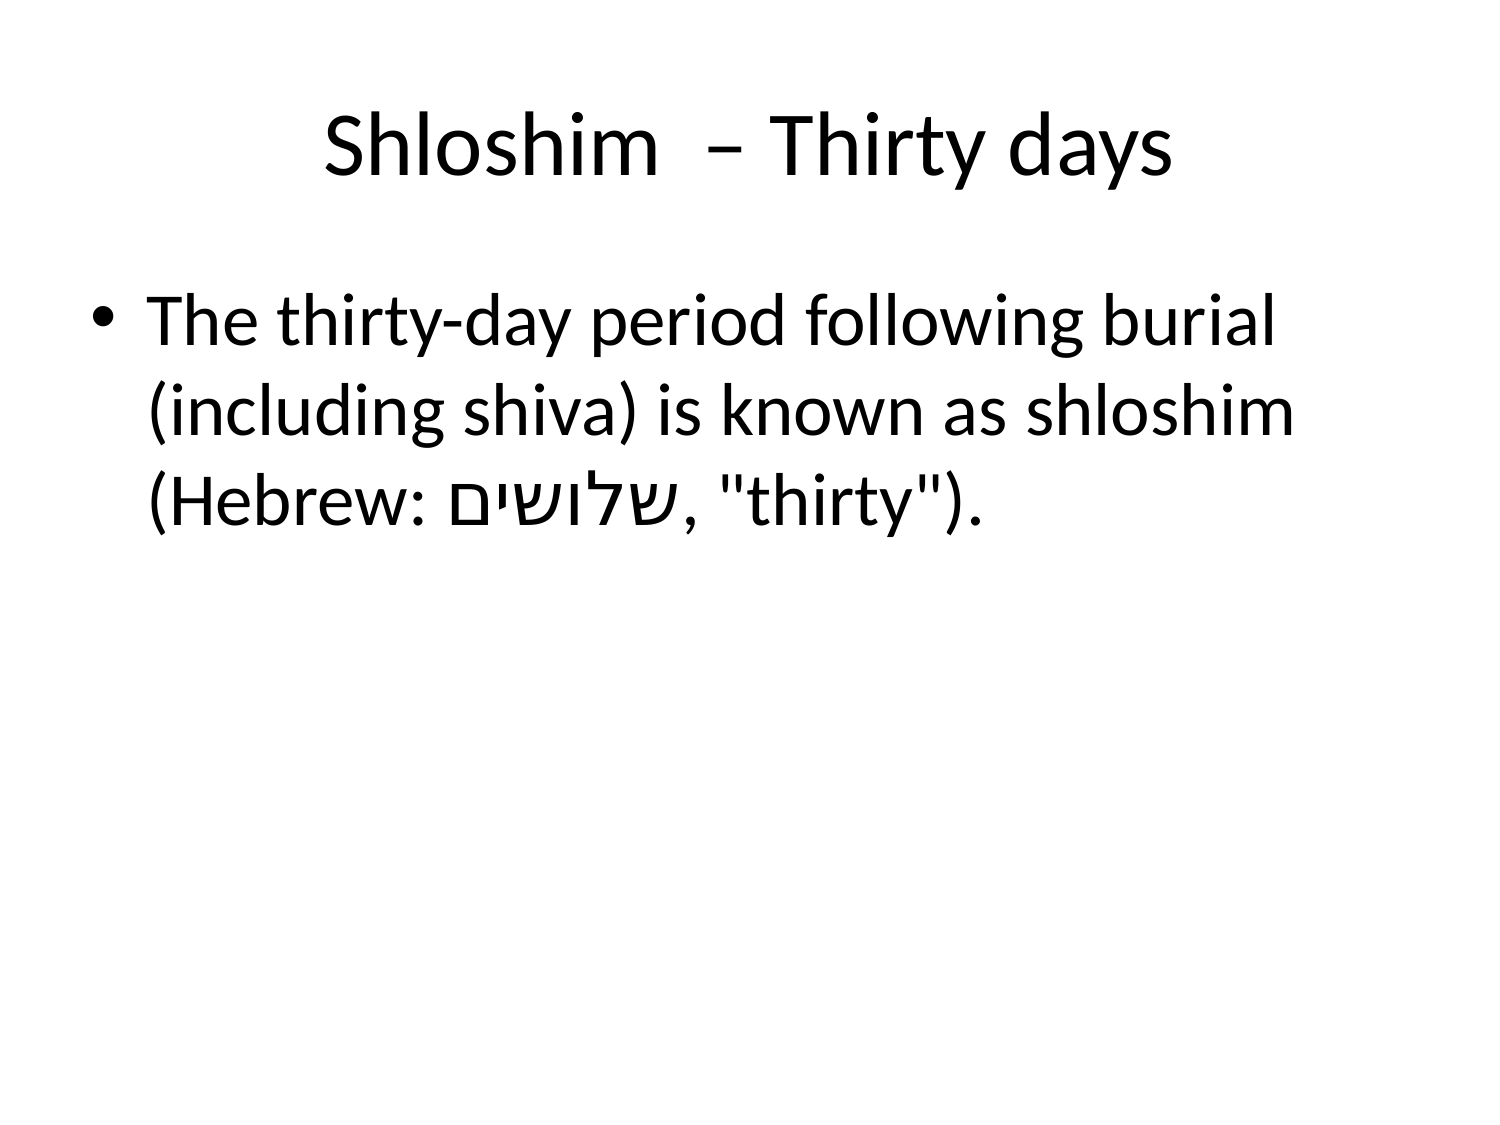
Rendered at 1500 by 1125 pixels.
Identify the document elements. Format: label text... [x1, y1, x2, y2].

list The thirty-day period following burial (including shiva) is known as shloshim (Hebrew: שלושים, "thirty"). [75, 262, 1425, 1005]
title Shloshim – Thirty days [75, 45, 1425, 233]
